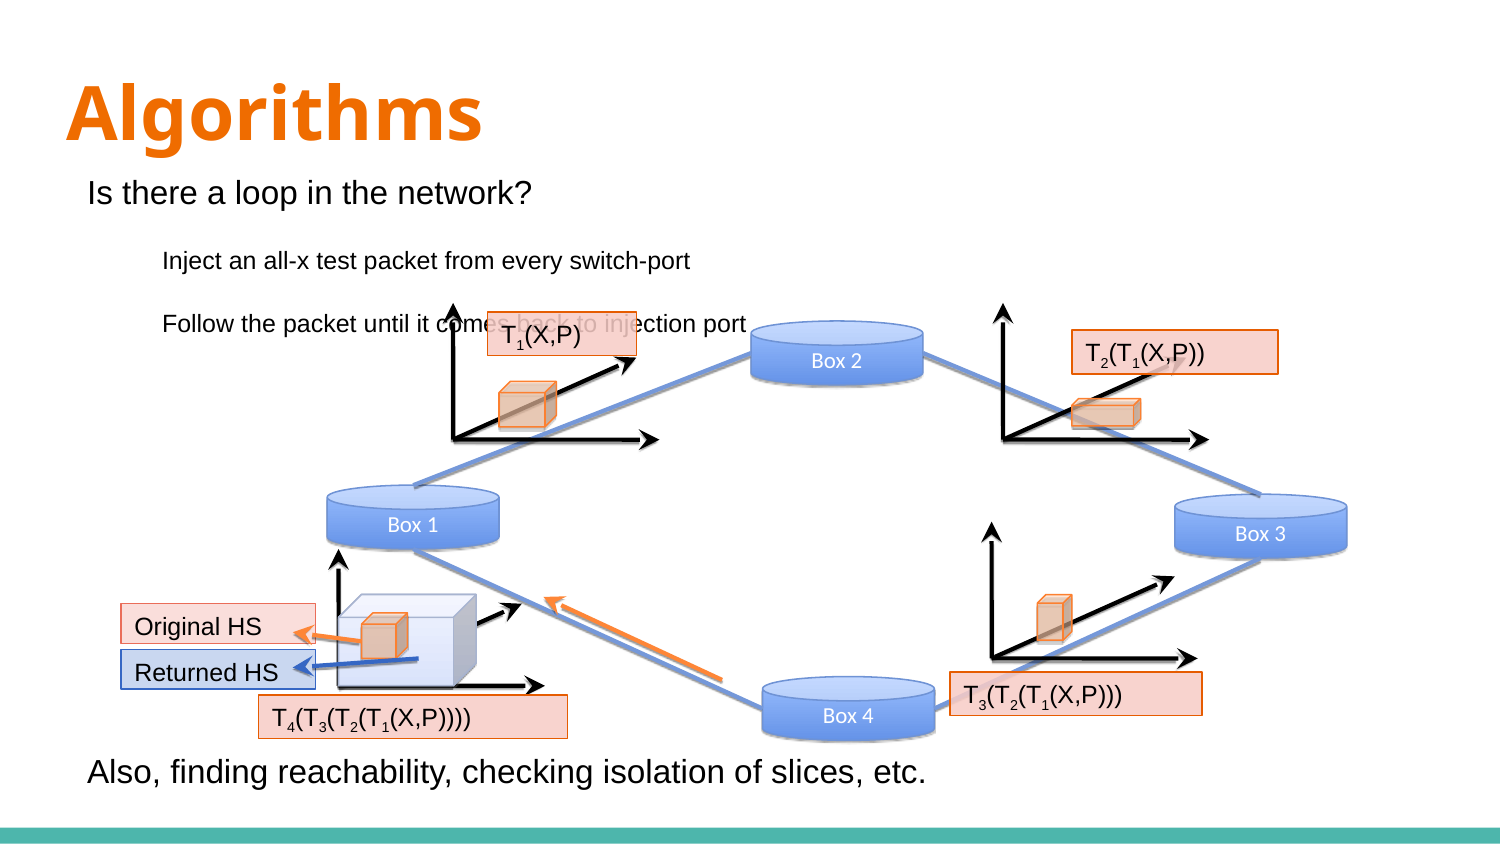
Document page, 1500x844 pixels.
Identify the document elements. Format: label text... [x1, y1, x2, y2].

text_box [1037, 596, 1072, 641]
text_box T3(T2(T1(X,P))) [949, 671, 1202, 716]
text_box [499, 382, 557, 427]
text_box T4(T3(T2(T1(X,P)))) [258, 694, 568, 739]
text_box T1(X,P) [487, 311, 637, 356]
text_box [1072, 400, 1141, 426]
text_box Box 4 [762, 690, 935, 741]
list Is there a loop in the network? Inject an all-x test packet from every switch-port Follow the packet until it comes back to injection port [51, 156, 1449, 337]
text_box Also, finding reachability, checking isolation of slices, etc. [51, 729, 1381, 820]
text_box Original HS [120, 603, 316, 644]
text_box Box 1 [327, 498, 500, 549]
text_box T2(T1(X,P)) [1071, 330, 1278, 374]
text_box Returned HS [120, 649, 316, 689]
text_box Box 3 [1174, 507, 1347, 559]
text_box [339, 595, 477, 686]
text_box Box 2 [751, 335, 923, 385]
title Algorithms [51, 49, 1449, 156]
